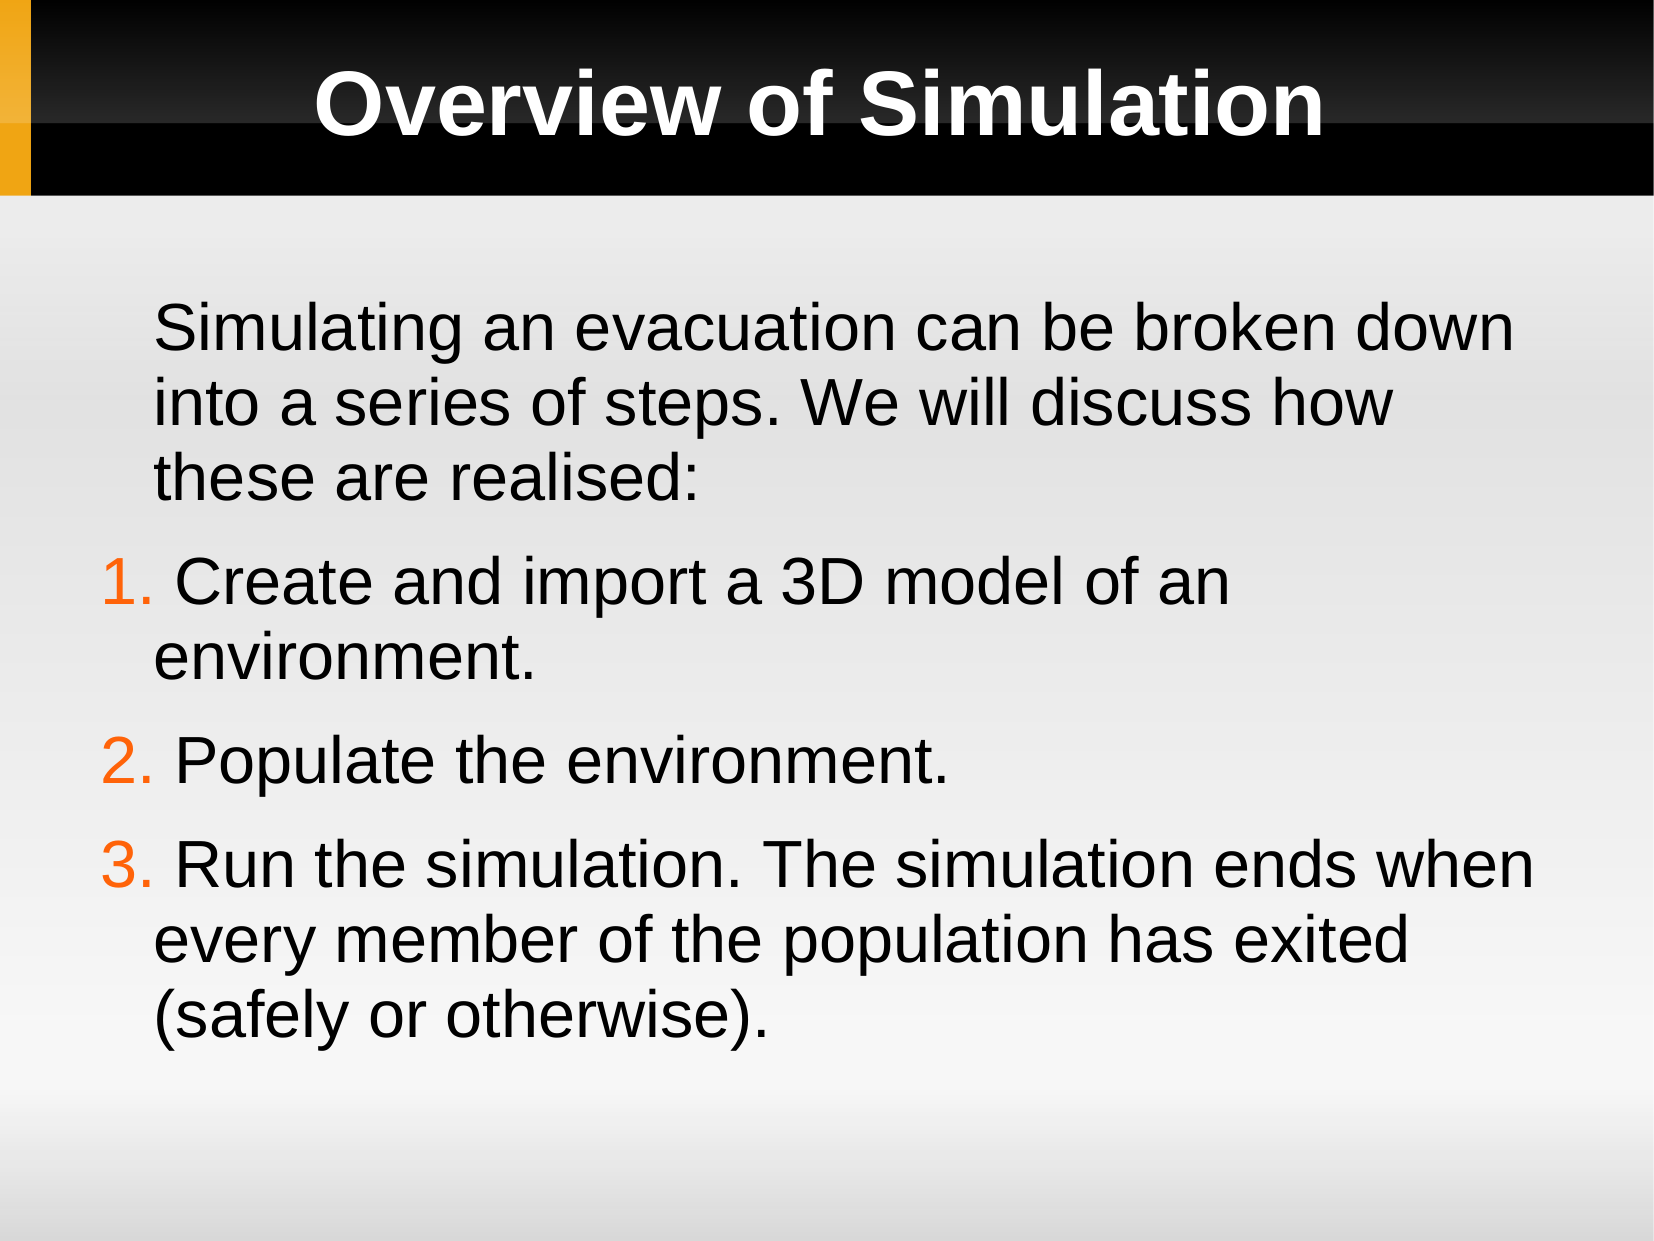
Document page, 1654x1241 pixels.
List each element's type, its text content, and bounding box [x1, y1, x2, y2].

picture [0, 0, 1654, 1241]
list Simulating an evacuation can be broken down into a series of steps. We will discuss how these are realised: Create and import a 3D model of an environment. Populate the environment. Run the simulation. The simulation ends when every member of the population has exited (safely or otherwise). [82, 290, 1571, 1109]
title Overview of Simulation [76, 0, 1565, 208]
